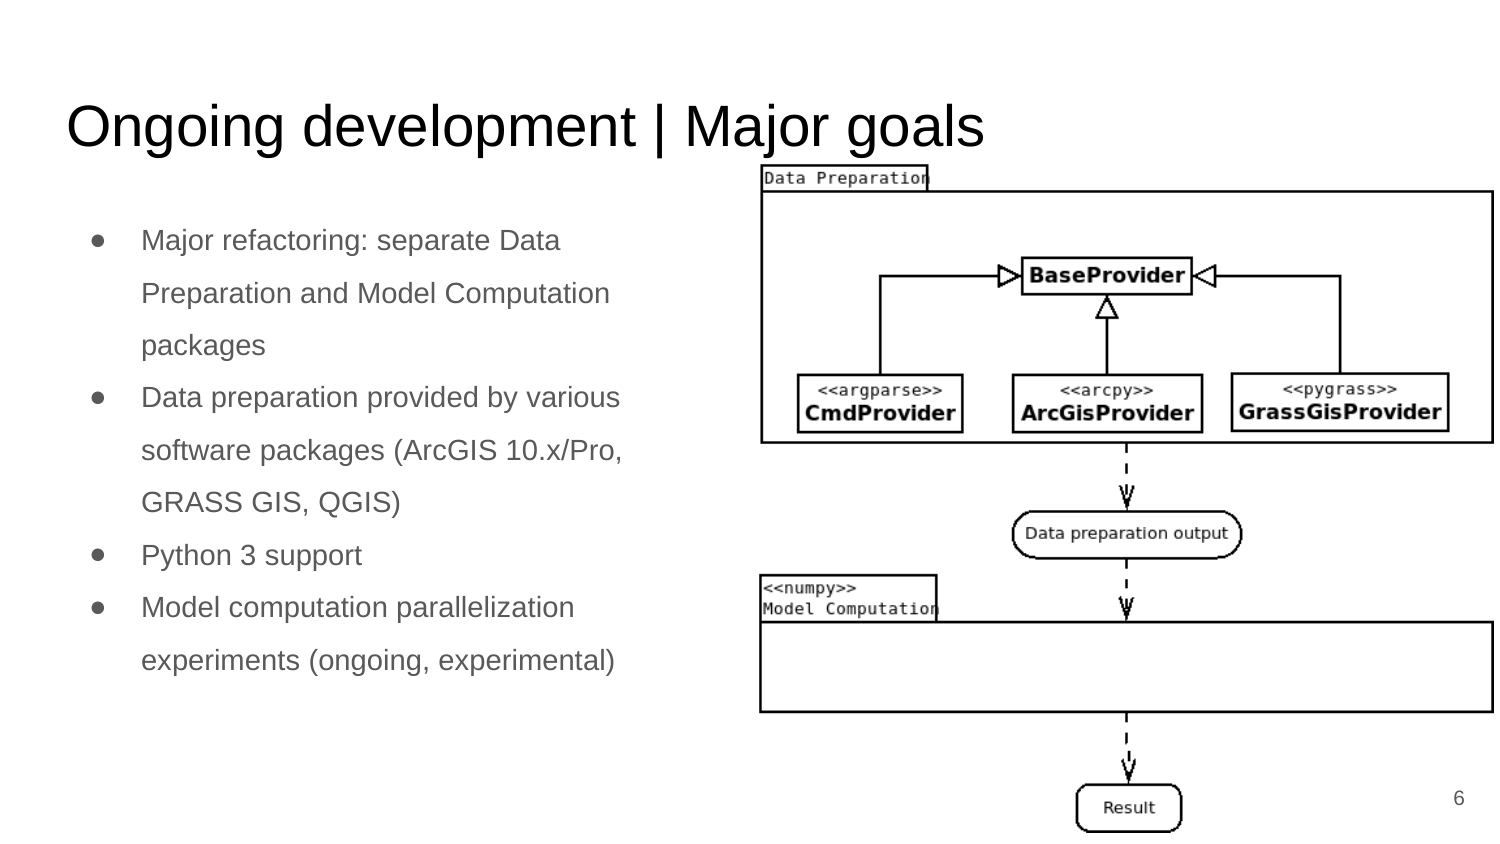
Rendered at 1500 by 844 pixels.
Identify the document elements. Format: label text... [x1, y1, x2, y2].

slide_number <number> [1389, 764, 1480, 830]
title Ongoing development | Major goals [51, 72, 1449, 167]
list Major refactoring: separate Data Preparation and Model Computation packages Data preparation provided by various software packages (ArcGIS 10.x/Pro, GRASS GIS, QGIS) Python 3 support Model computation parallelization experiments (ongoing, experimental) [51, 189, 734, 750]
picture [758, 163, 1494, 833]
